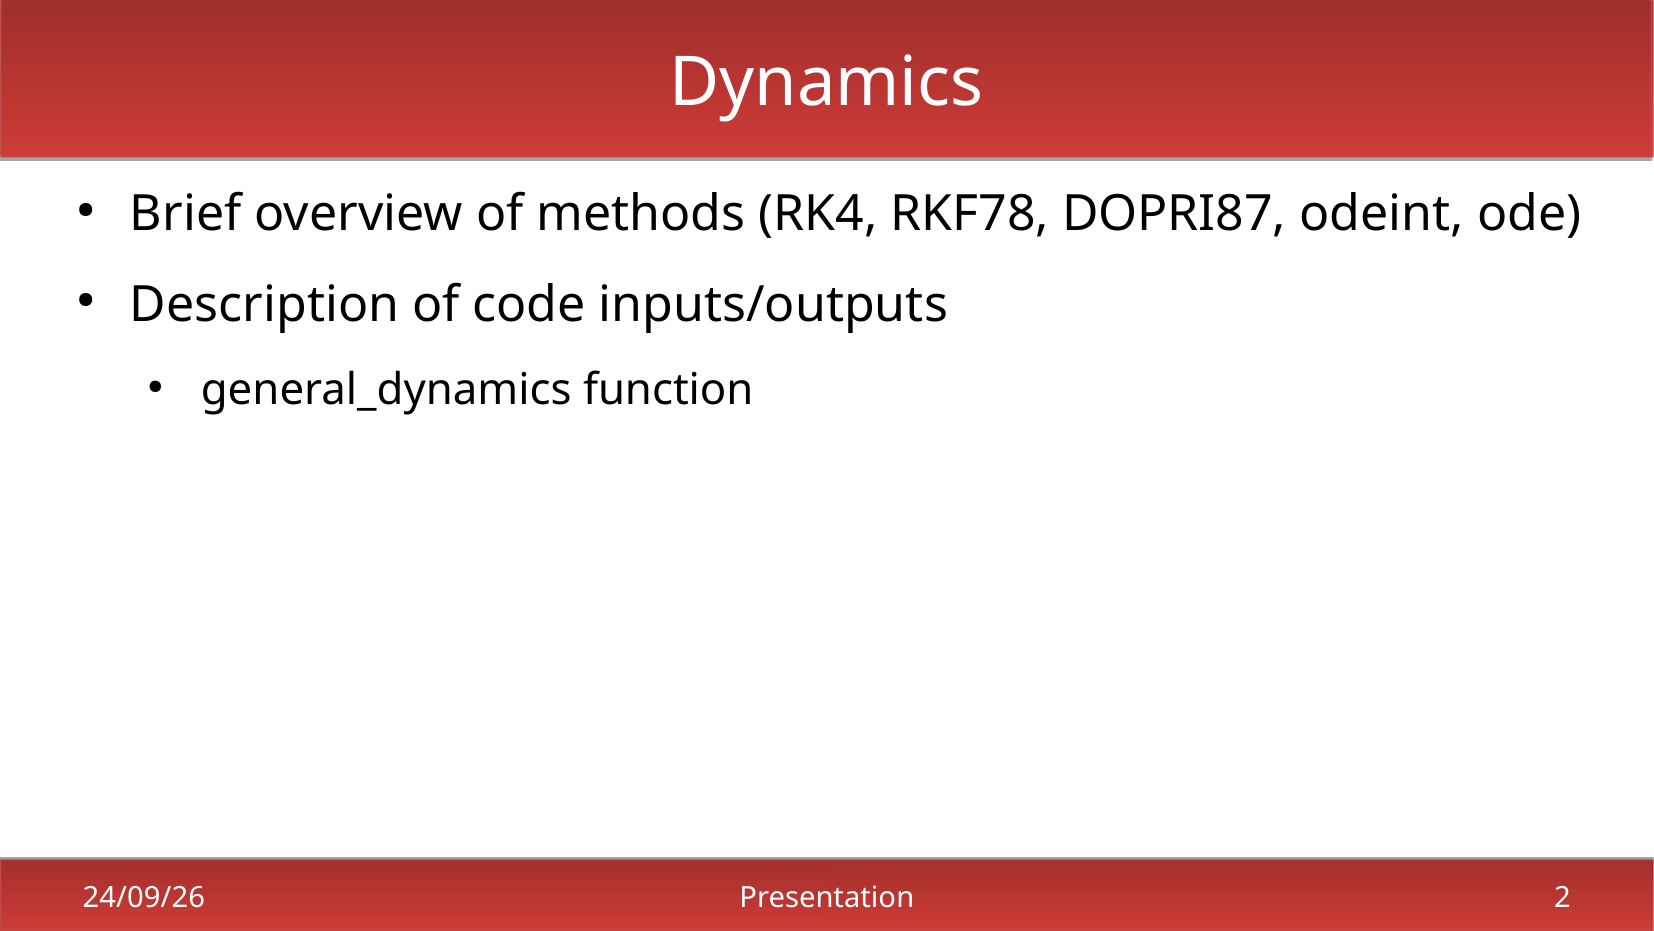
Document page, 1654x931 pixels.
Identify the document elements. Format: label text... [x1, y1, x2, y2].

picture [0, 0, 1654, 161]
list Brief overview of methods (RK4, RKF78, DOPRI87, odeint, ode) Description of code inputs/outputs general_dynamics function [59, 177, 1595, 792]
title Dynamics [59, 23, 1595, 133]
picture [0, 857, 1654, 931]
